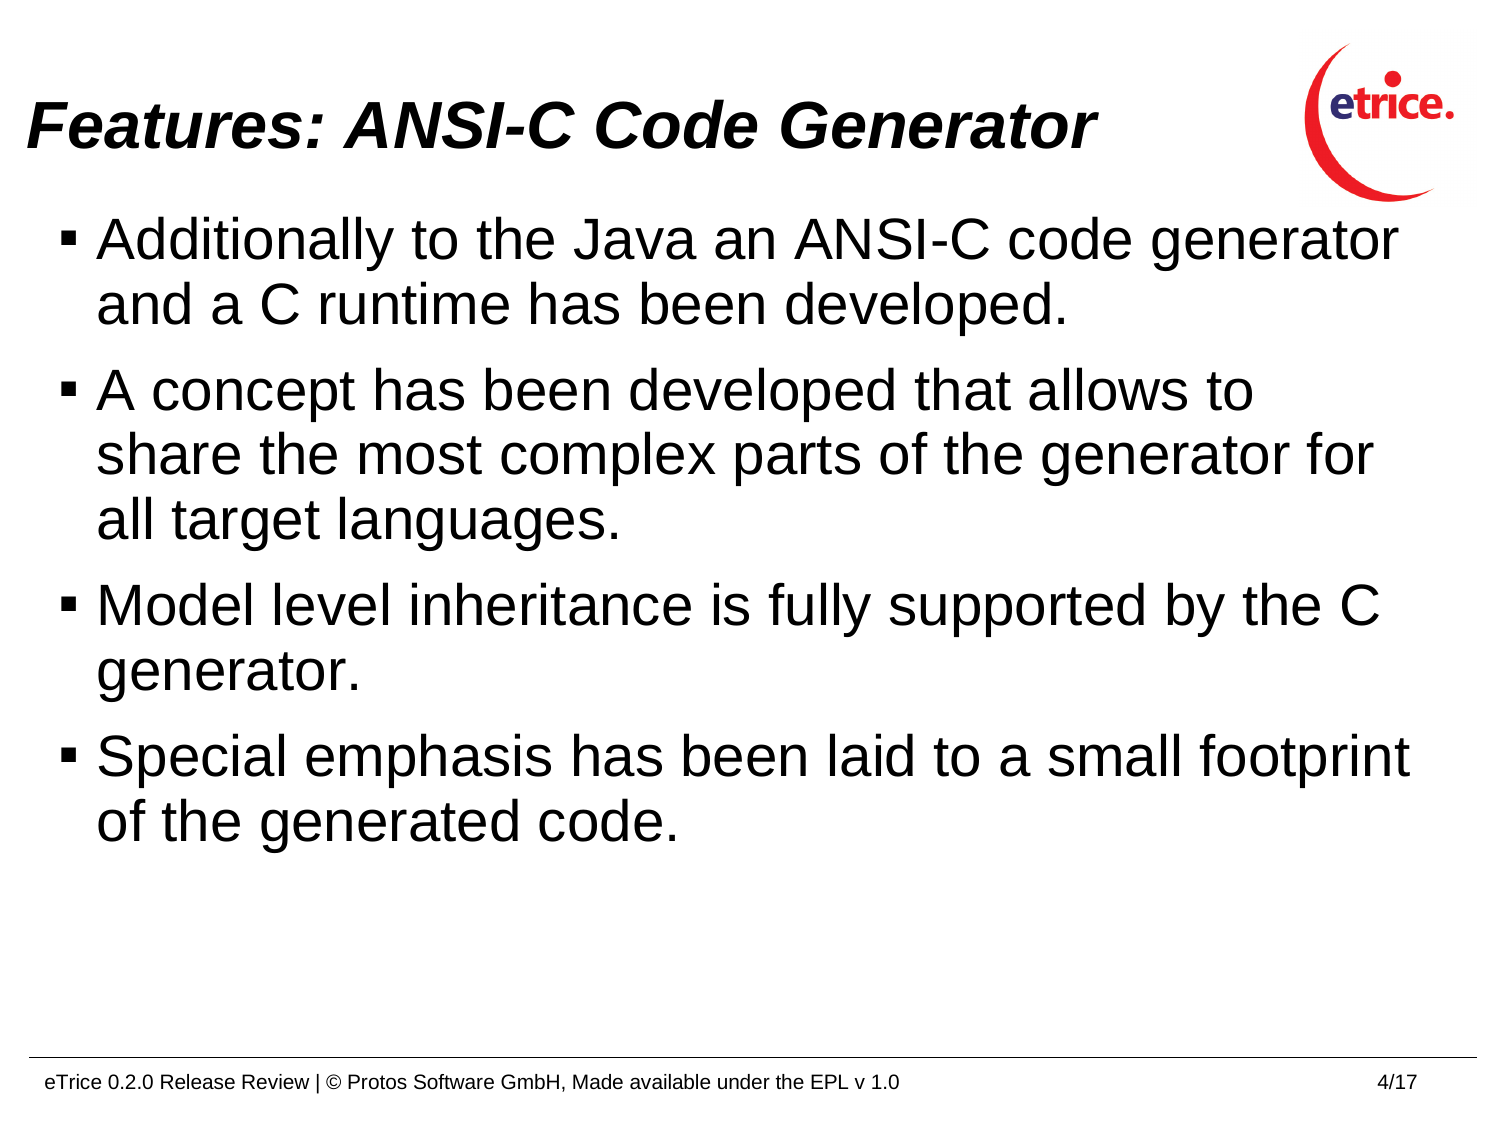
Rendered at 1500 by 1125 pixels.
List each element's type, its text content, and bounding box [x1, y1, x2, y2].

picture [1299, 29, 1477, 207]
title Features: ANSI-C Code Generator [26, 84, 1474, 172]
list Additionally to the Java an ANSI-C code generator and a C runtime has been developed. A concept has been developed that allows to share the most complex parts of the generator for all target languages. Model level inheritance is fully supported by the C generator. Special emphasis has been laid to a small footprint of the generated code. [59, 206, 1418, 1040]
